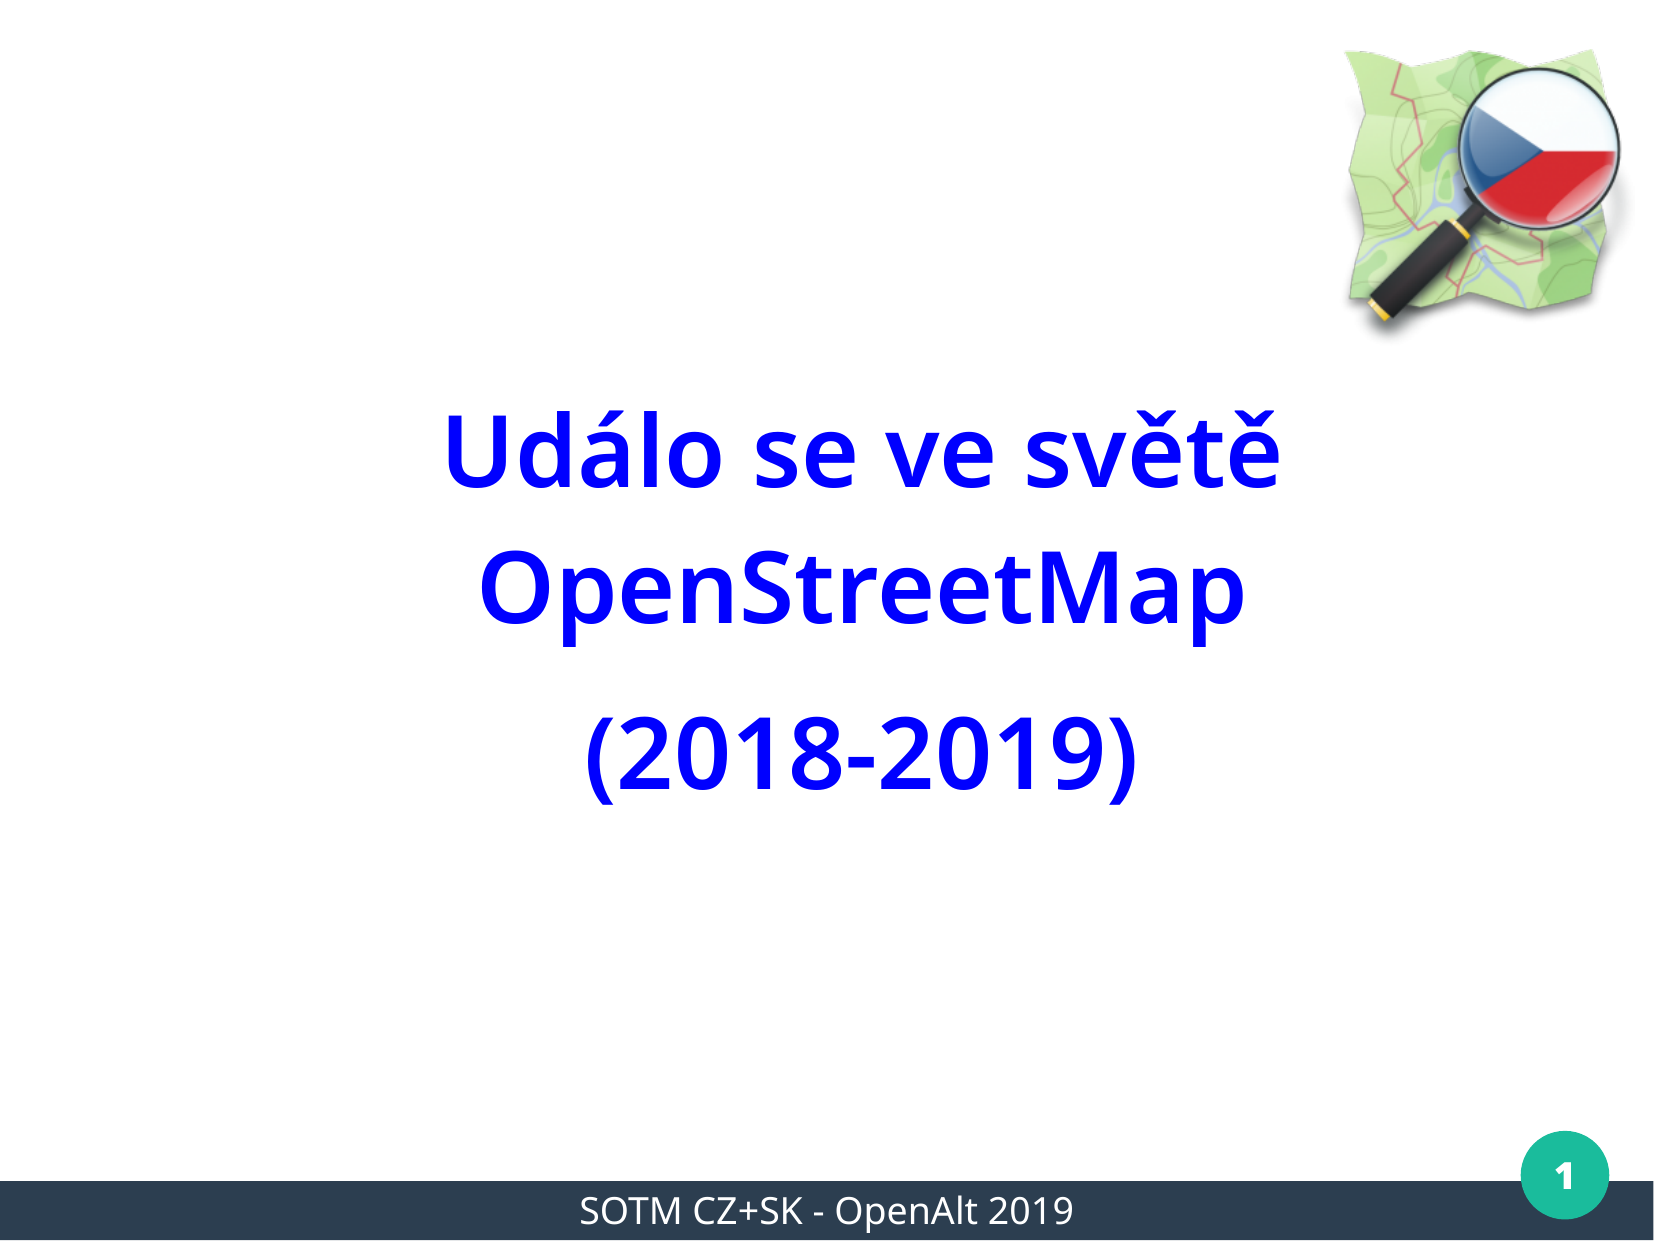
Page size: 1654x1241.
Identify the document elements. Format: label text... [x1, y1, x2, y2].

list Událo se ve světě OpenStreetMap (2018-2019) [59, 47, 1595, 1152]
picture [1595, 49, 1635, 350]
